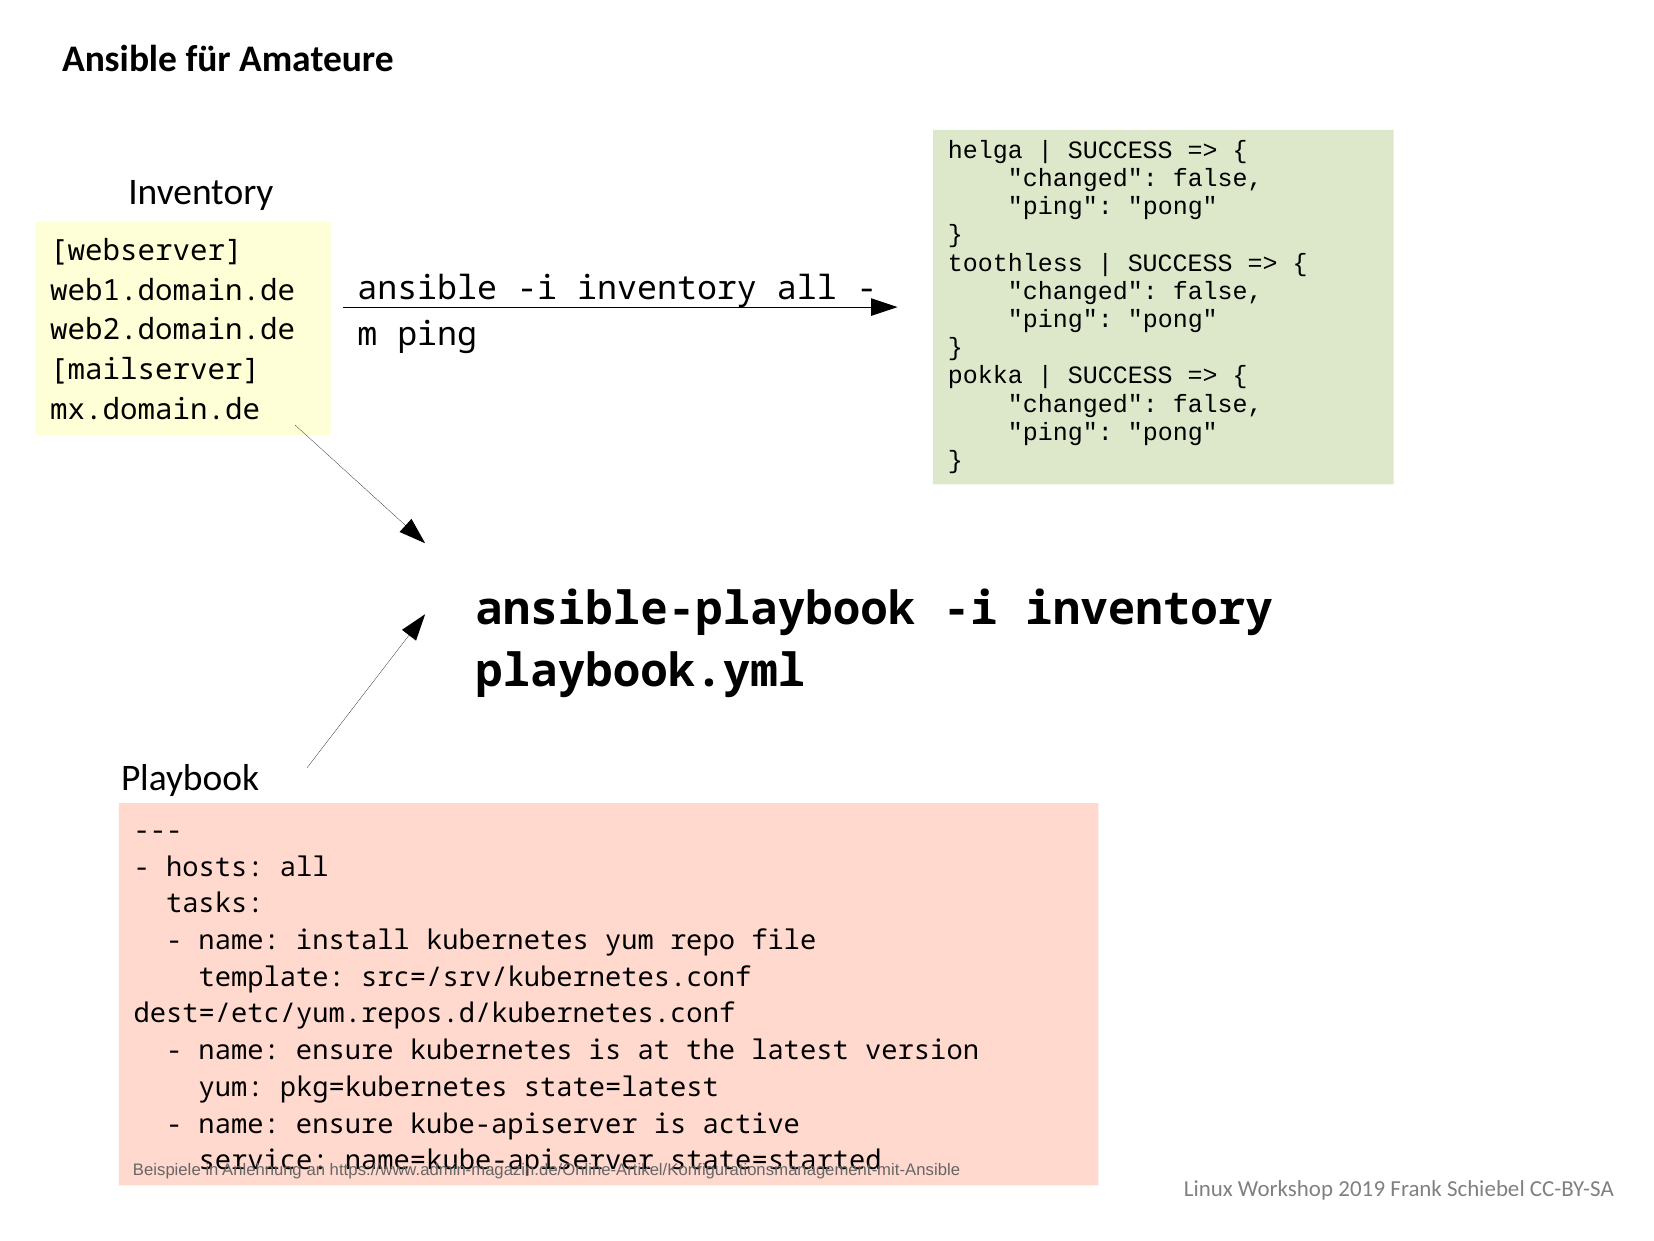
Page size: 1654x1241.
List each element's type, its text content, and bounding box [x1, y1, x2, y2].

text_box Inventory [113, 169, 289, 222]
text_box --- - hosts: all tasks: - name: install kubernetes yum repo file template: src=/srv/kubernetes.conf dest=/etc/yum.repos.d/kubernetes.conf - name: ensure kubernetes is at the latest version yum: pkg=kubernetes state=latest - name: ensure kube-apiserver is active service: name=kube-apiserver state=started [118, 803, 1099, 1104]
text_box ansible -i inventory all -m ping [342, 256, 910, 329]
text_box helga | SUCCESS => { "changed": false, "ping": "pong" } toothless | SUCCESS => { "changed": false, "ping": "pong" } pokka | SUCCESS => { "changed": false, "ping": "pong" } [933, 129, 1394, 485]
text_box [webserver] web1.domain.de web2.domain.de [mailserver] mx.domain.de [35, 221, 331, 402]
text_box Beispiele in Anlehnung an https://www.admin-magazin.de/Online-Artikel/Konfigurationsmanagement-mit-Ansible [118, 1153, 1045, 1193]
text_box ansible-playbook -i inventory playbook.yml [460, 567, 1512, 679]
text_box Ansible für Amateure [47, 35, 410, 88]
text_box Playbook [106, 755, 275, 808]
